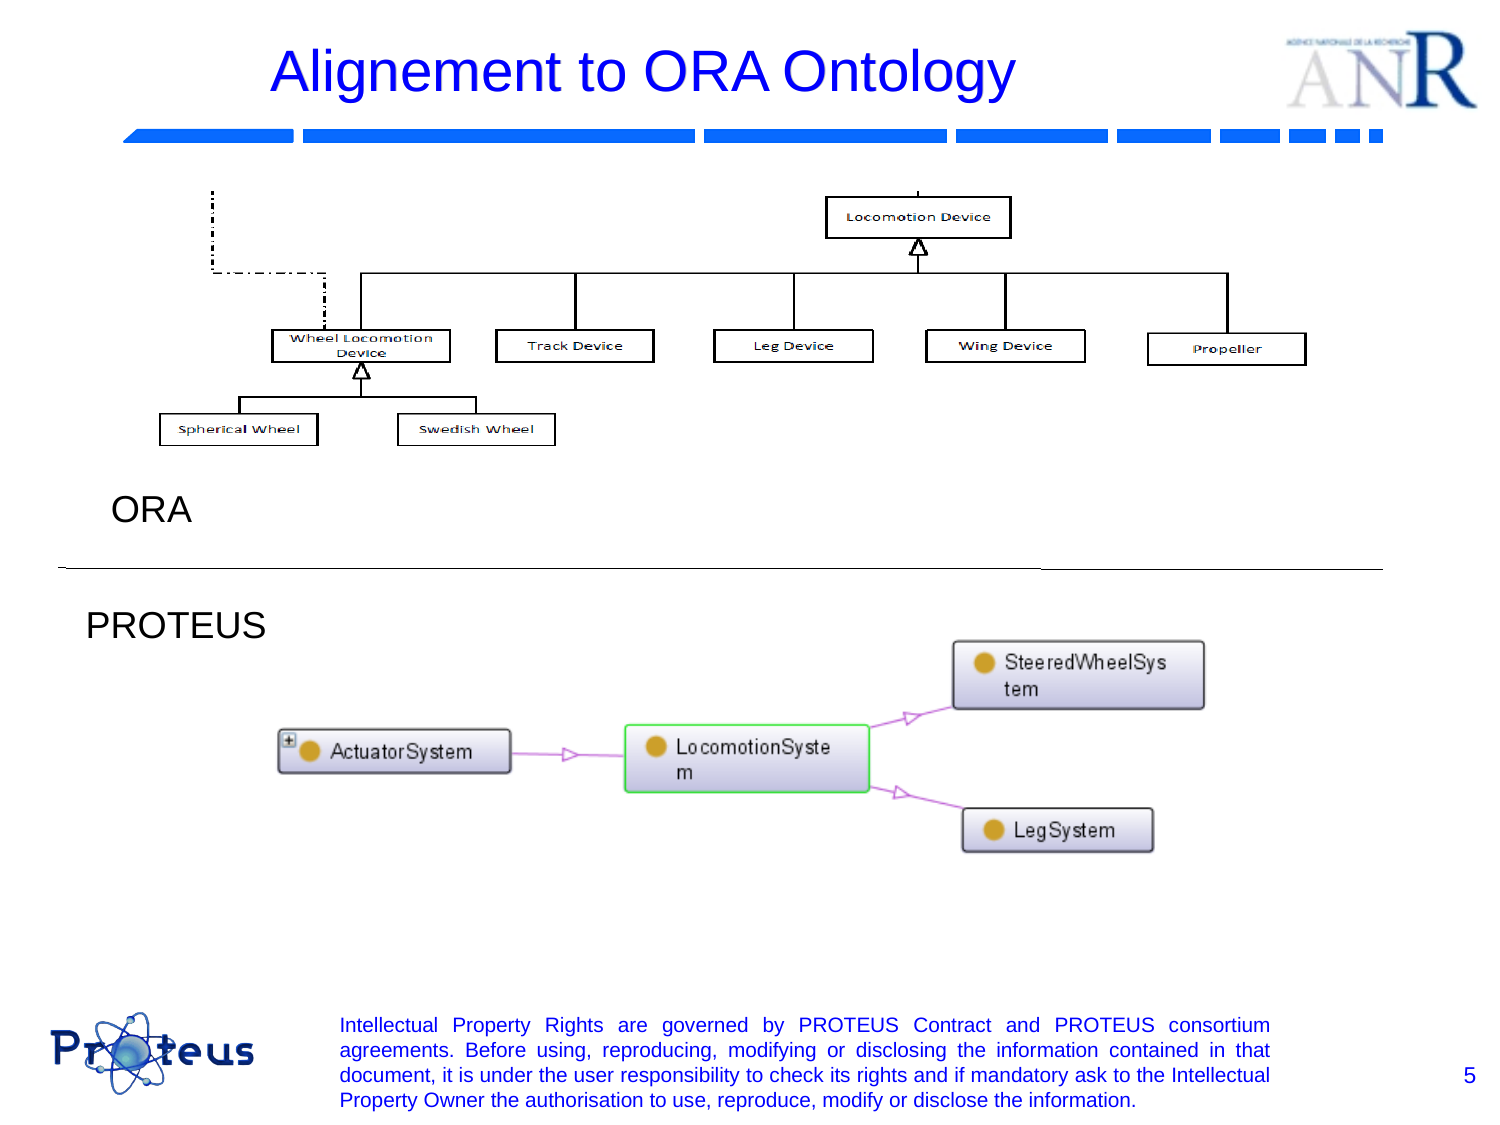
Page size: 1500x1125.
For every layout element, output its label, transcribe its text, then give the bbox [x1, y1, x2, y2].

picture [1281, 27, 1484, 115]
text_box PROTEUS [70, 603, 282, 653]
title Alignement to ORA Ontology [23, 11, 1264, 130]
picture [151, 191, 1312, 455]
picture [237, 610, 1230, 894]
text_box ORA [96, 487, 208, 537]
picture [35, 1003, 272, 1101]
